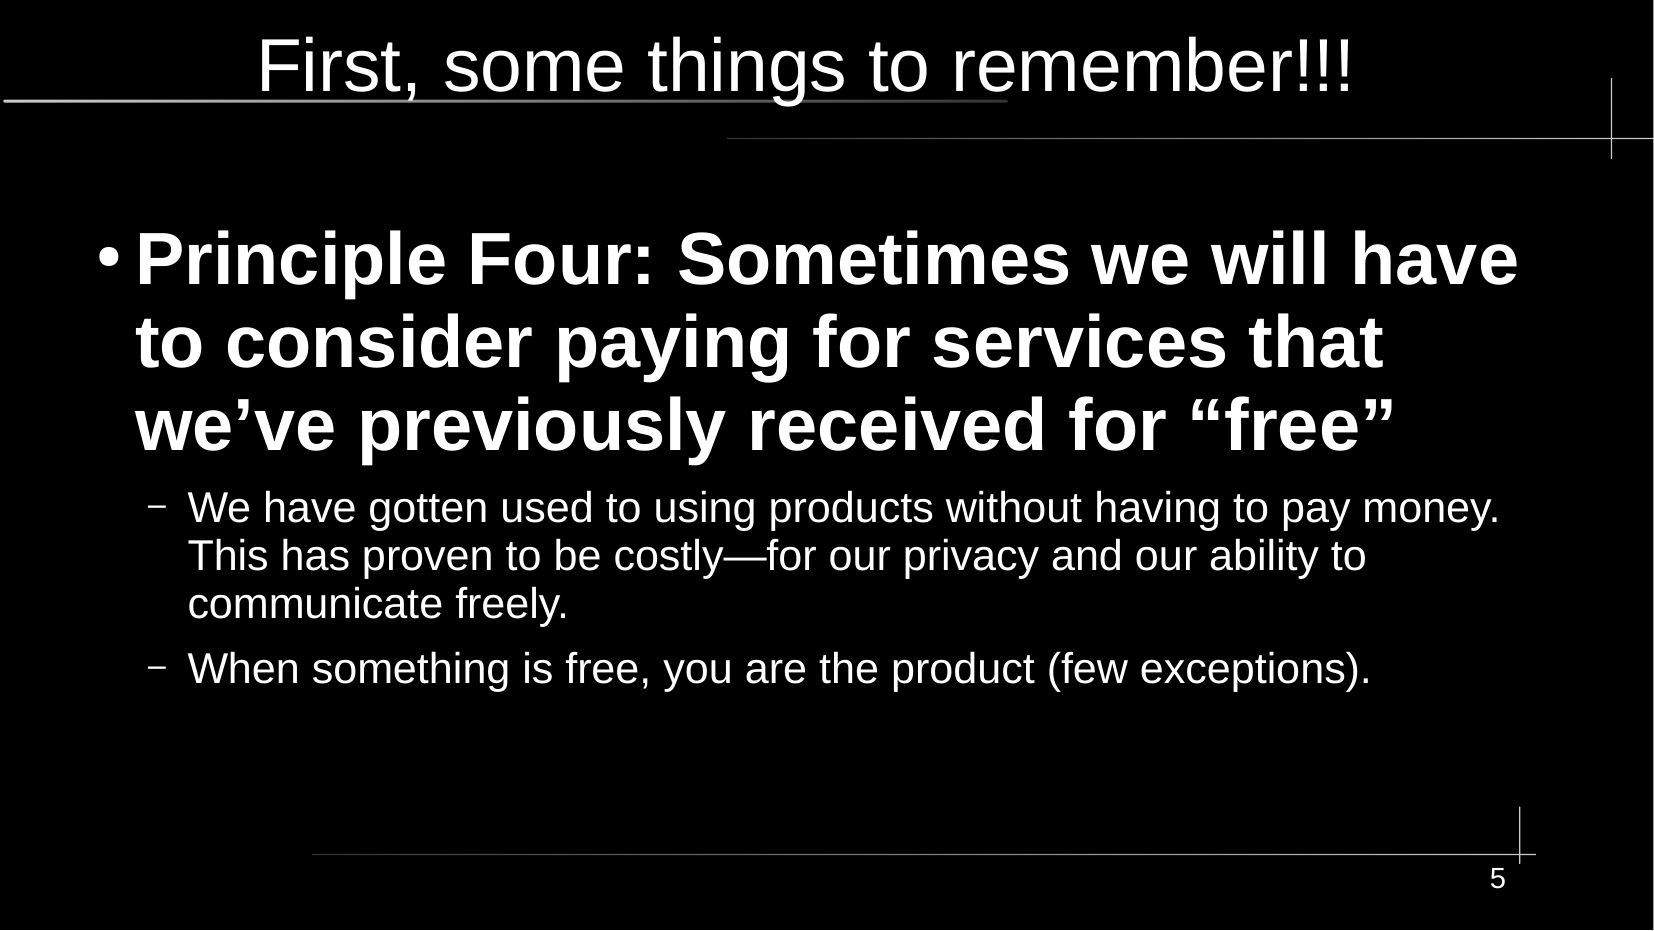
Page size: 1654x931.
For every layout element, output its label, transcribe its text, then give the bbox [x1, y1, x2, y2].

list Principle Four: Sometimes we will have to consider paying for services that we’ve previously received for “free” We have gotten used to using products without having to pay money. This has proven to be costly—for our privacy and our ability to communicate freely. When something is free, you are the product (few exceptions). [82, 217, 1571, 758]
title First, some things to remember!!! [23, 11, 1589, 119]
